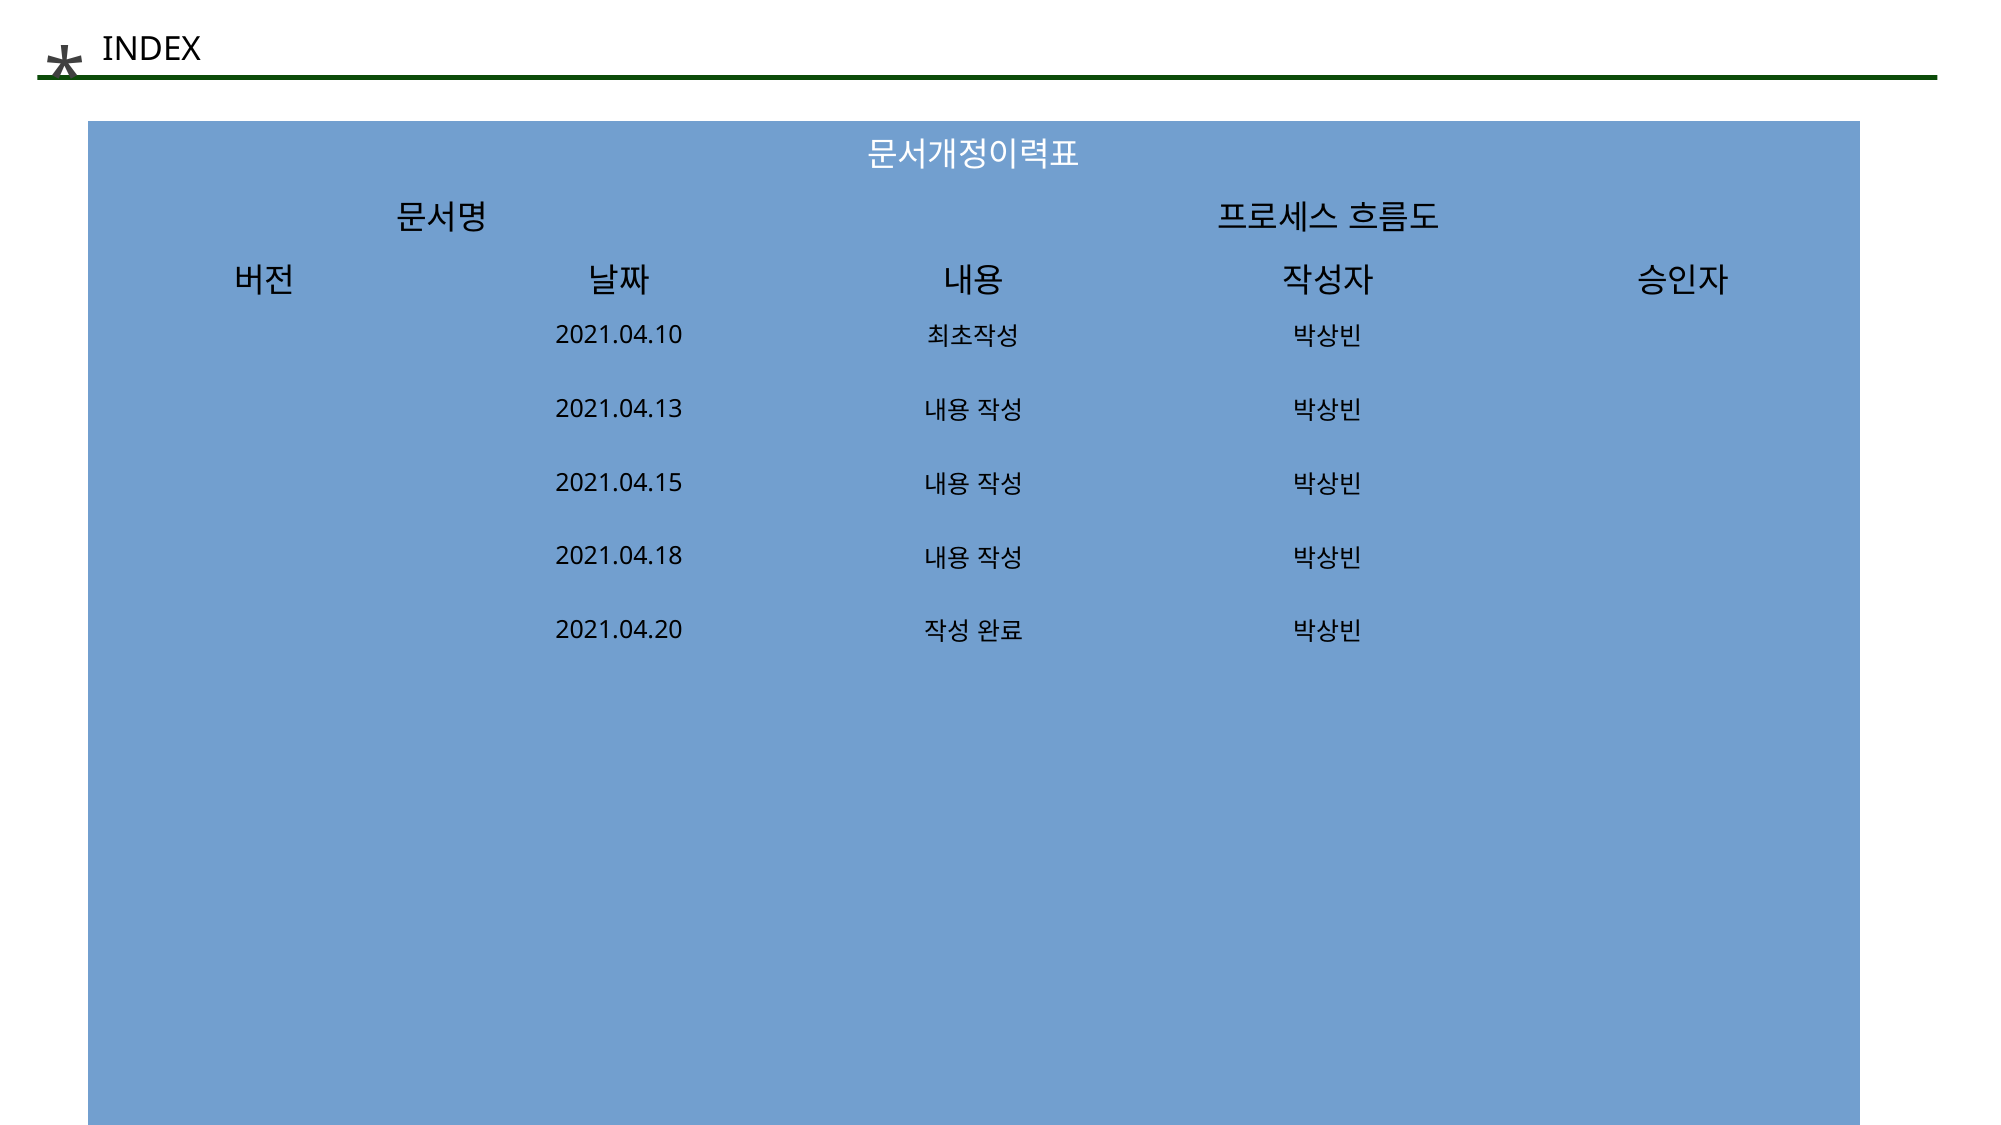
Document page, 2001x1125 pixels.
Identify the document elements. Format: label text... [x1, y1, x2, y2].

table_cell [1506, 899, 1860, 973]
text_box * [29, 14, 108, 133]
table_cell [88, 1047, 442, 1120]
table_cell [1506, 678, 1860, 752]
table_cell [1506, 383, 1860, 457]
table_cell [1151, 752, 1506, 825]
table_cell [1506, 752, 1860, 825]
table_cell [88, 457, 442, 531]
table_header 문서개정이력표 [88, 121, 1860, 184]
table_cell 내용 [796, 247, 1151, 310]
table_cell [1506, 457, 1860, 531]
table_cell [88, 678, 442, 752]
table_cell [442, 1120, 796, 1125]
table_cell 2021.04.20 [442, 604, 796, 678]
table_cell [796, 1047, 1151, 1120]
table_cell 박상빈 [1151, 457, 1506, 531]
table_cell 2021.04.18 [442, 531, 796, 604]
table_cell [796, 1120, 1151, 1125]
table_cell 작성자 [1151, 247, 1506, 310]
table_cell [1506, 825, 1860, 899]
table_cell 박상빈 [1151, 531, 1506, 604]
table_cell [1506, 973, 1860, 1047]
table_cell [1151, 899, 1506, 973]
table_cell [1151, 825, 1506, 899]
table_cell [796, 973, 1151, 1047]
table_cell 내용 작성 [796, 531, 1151, 604]
table_cell 프로세스 흐름도 [796, 184, 1860, 247]
table_cell [1506, 604, 1860, 678]
table_cell 2021.04.10 [442, 310, 796, 383]
table_cell [1506, 1047, 1860, 1120]
table_cell [88, 899, 442, 973]
table_cell [442, 973, 796, 1047]
table_cell [1151, 678, 1506, 752]
table_cell [442, 825, 796, 899]
table_cell 문서명 [88, 184, 796, 247]
table_cell 내용 작성 [796, 457, 1151, 531]
table_cell [442, 899, 796, 973]
table_cell [88, 752, 442, 825]
table_cell [442, 752, 796, 825]
table_cell 최초작성 [796, 310, 1151, 383]
table_cell [796, 678, 1151, 752]
table_cell 버전 [88, 247, 442, 310]
table_cell [1506, 310, 1860, 383]
table_cell [1151, 1047, 1506, 1120]
table_cell [88, 825, 442, 899]
table_cell [1151, 1120, 1506, 1125]
table_cell 내용 작성 [796, 383, 1151, 457]
table_cell [442, 678, 796, 752]
table_cell 박상빈 [1151, 310, 1506, 383]
text_box INDEX [87, 17, 735, 78]
table_cell [442, 1047, 796, 1120]
table_cell [796, 825, 1151, 899]
table_cell [1151, 973, 1506, 1047]
table_cell [88, 973, 442, 1047]
table_cell [796, 899, 1151, 973]
table_cell [88, 531, 442, 604]
table_cell 박상빈 [1151, 604, 1506, 678]
table_cell 박상빈 [1151, 383, 1506, 457]
table_cell [88, 604, 442, 678]
table_cell [1506, 531, 1860, 604]
table_cell [88, 383, 442, 457]
table_cell [796, 752, 1151, 825]
table_cell [88, 1120, 442, 1125]
table_cell 2021.04.15 [442, 457, 796, 531]
table_cell [1506, 1120, 1860, 1125]
table_cell 날짜 [442, 247, 796, 310]
table_cell 작성 완료 [796, 604, 1151, 678]
table_cell 승인자 [1506, 247, 1860, 310]
table_cell 2021.04.13 [442, 383, 796, 457]
table_cell [88, 310, 442, 383]
